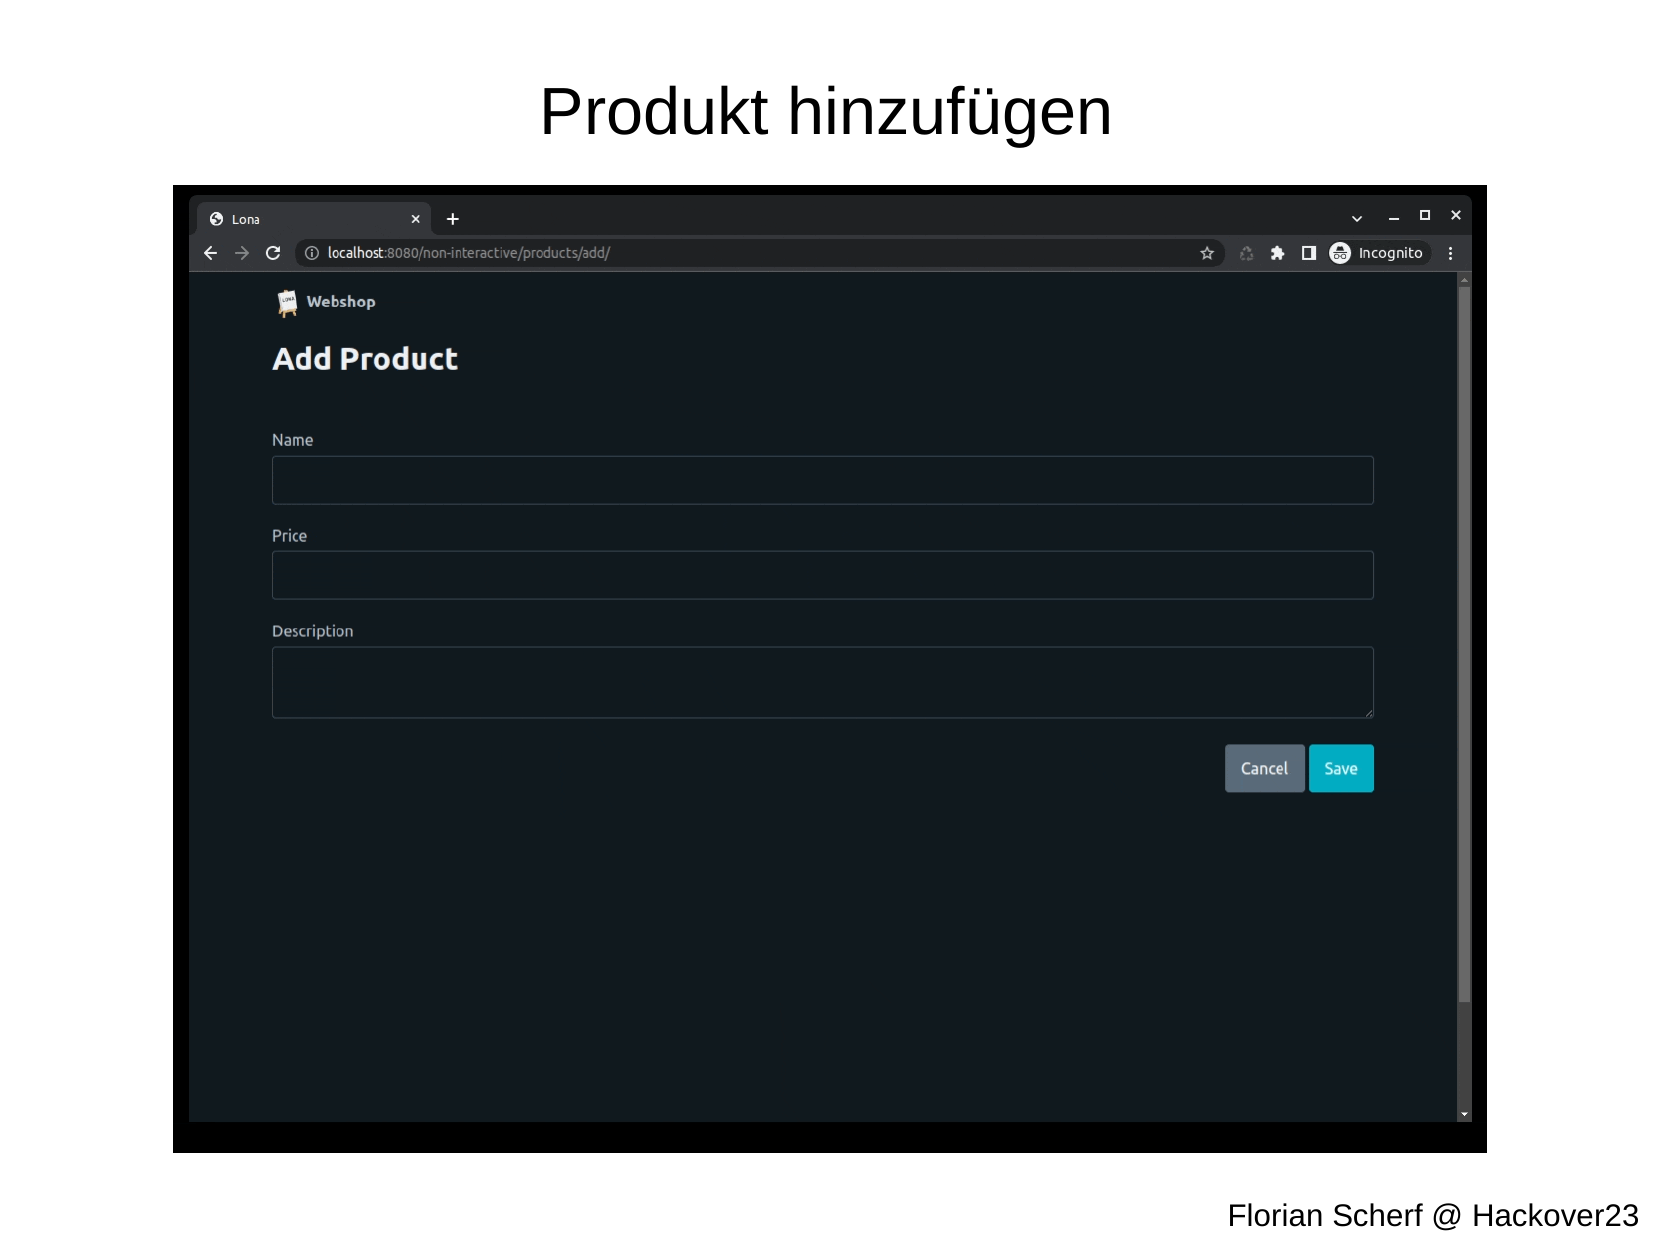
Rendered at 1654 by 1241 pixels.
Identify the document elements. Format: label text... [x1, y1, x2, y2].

list Florian Scherf @ Hackover23 [1156, 1198, 1654, 1241]
title Produkt hinzufügen [82, 8, 1571, 216]
picture [173, 185, 1487, 1153]
